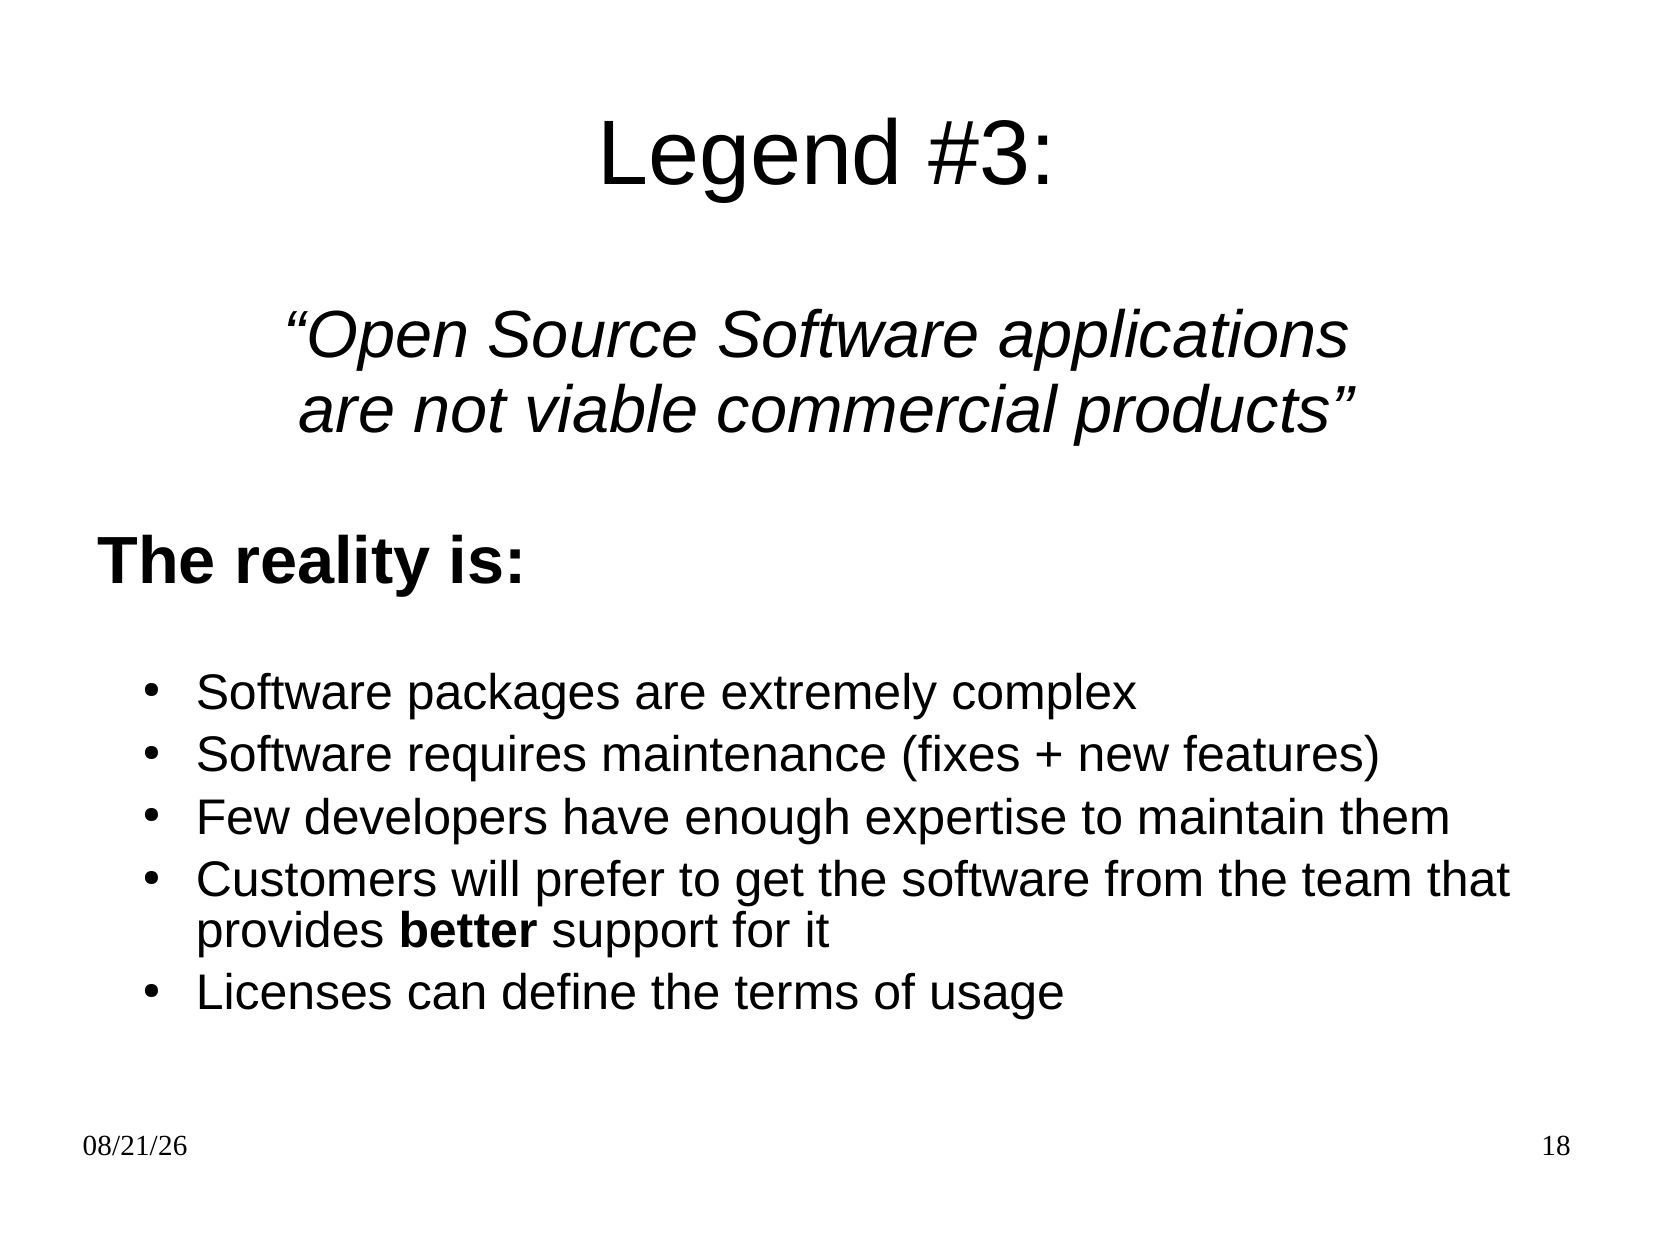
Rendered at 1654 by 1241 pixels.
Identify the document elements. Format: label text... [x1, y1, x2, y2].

list Software packages are extremely complex Software requires maintenance (fixes + new features) Few developers have enough expertise to maintain them Customers will prefer to get the software from the team that provides better support for it Licenses can define the terms of usage [110, 661, 1626, 1130]
title Legend #3: [82, 49, 1571, 257]
text_box “Open Source Software applications are not viable commercial products” [110, 289, 1544, 455]
text_box The reality is: [82, 515, 1516, 606]
